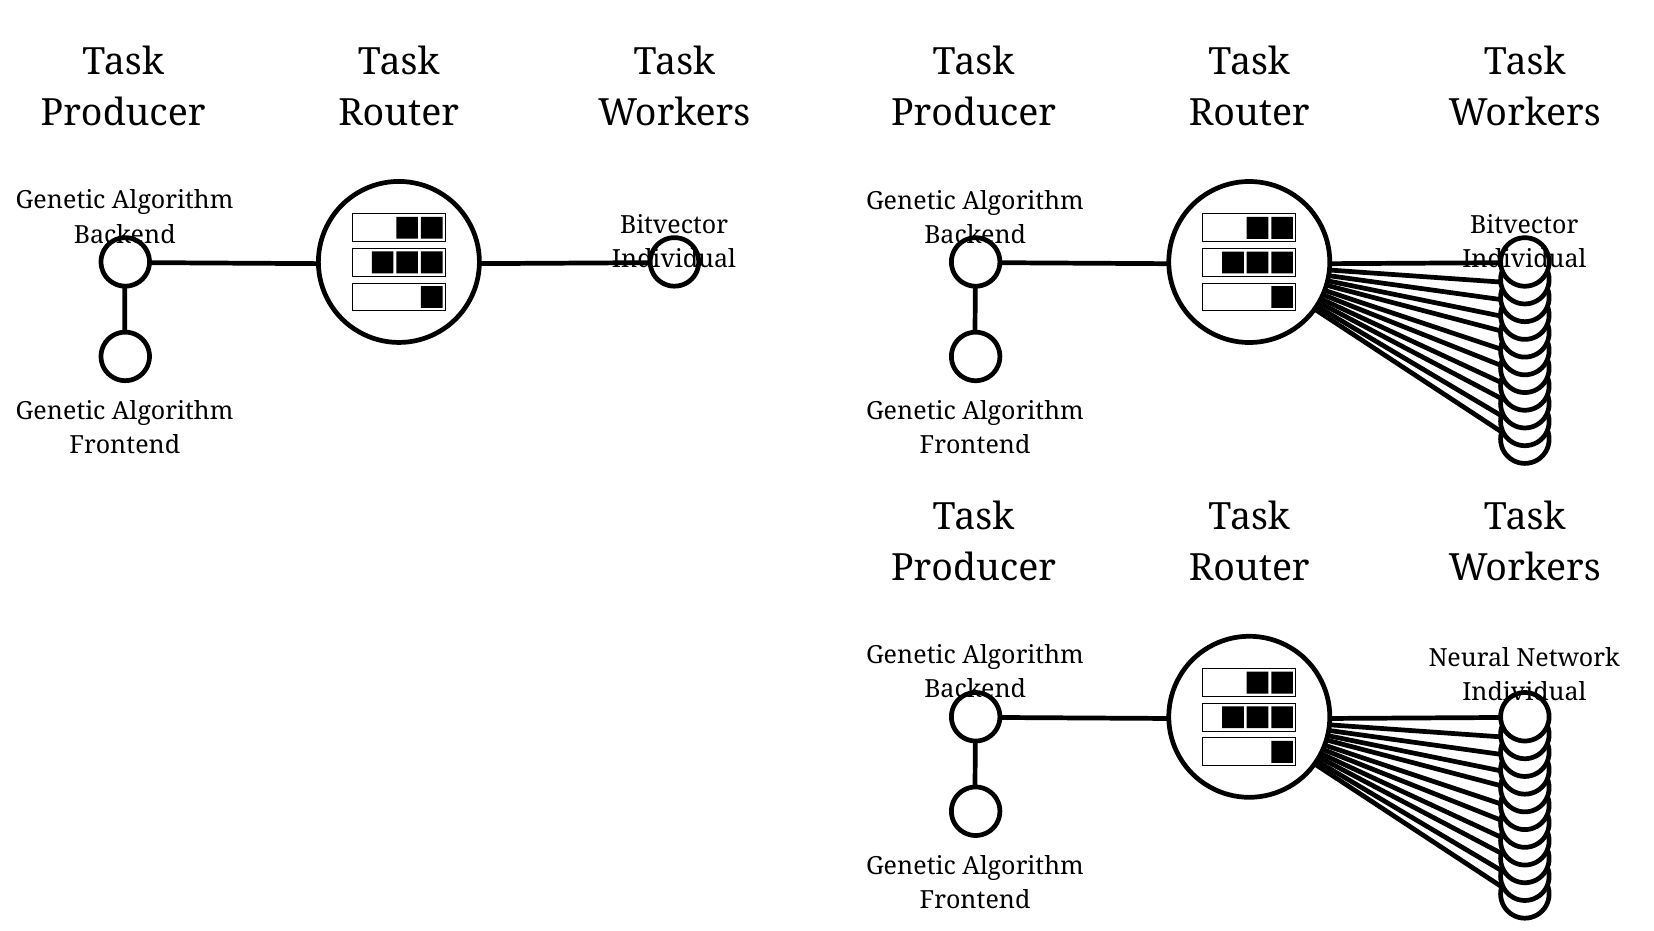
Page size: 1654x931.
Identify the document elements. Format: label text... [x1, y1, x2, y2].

text_box Genetic Algorithm Backend [0, 174, 251, 265]
text_box [951, 332, 1000, 381]
text_box Genetic Algorithm Backend [849, 174, 1102, 265]
text_box [101, 265, 150, 287]
text_box Neural Network Individual [1398, 632, 1651, 723]
text_box [1500, 290, 1550, 464]
text_box Genetic Algorithm Frontend [849, 840, 1102, 931]
text_box [100, 332, 150, 381]
text_box Task Producer [861, 27, 1087, 118]
text_box [951, 720, 1000, 742]
text_box Task Router [1136, 482, 1362, 572]
text_box [1168, 636, 1330, 798]
text_box [1168, 181, 1330, 343]
text_box Bitvector Individual [1398, 199, 1651, 290]
text_box Task Workers [561, 27, 787, 118]
text_box [318, 181, 480, 343]
text_box Task Workers [1412, 482, 1638, 572]
text_box [951, 786, 1000, 836]
text_box Task Workers [1412, 27, 1638, 118]
text_box Task Router [1136, 27, 1362, 118]
text_box Genetic Algorithm Frontend [0, 385, 251, 476]
text_box Task Producer [10, 27, 236, 118]
text_box [951, 265, 1000, 287]
text_box Genetic Algorithm Backend [849, 629, 1102, 720]
text_box Task Producer [861, 482, 1087, 572]
text_box [1500, 723, 1550, 919]
text_box Task Router [286, 27, 512, 118]
text_box Bitvector Individual [548, 199, 800, 290]
text_box Genetic Algorithm Frontend [849, 385, 1102, 476]
